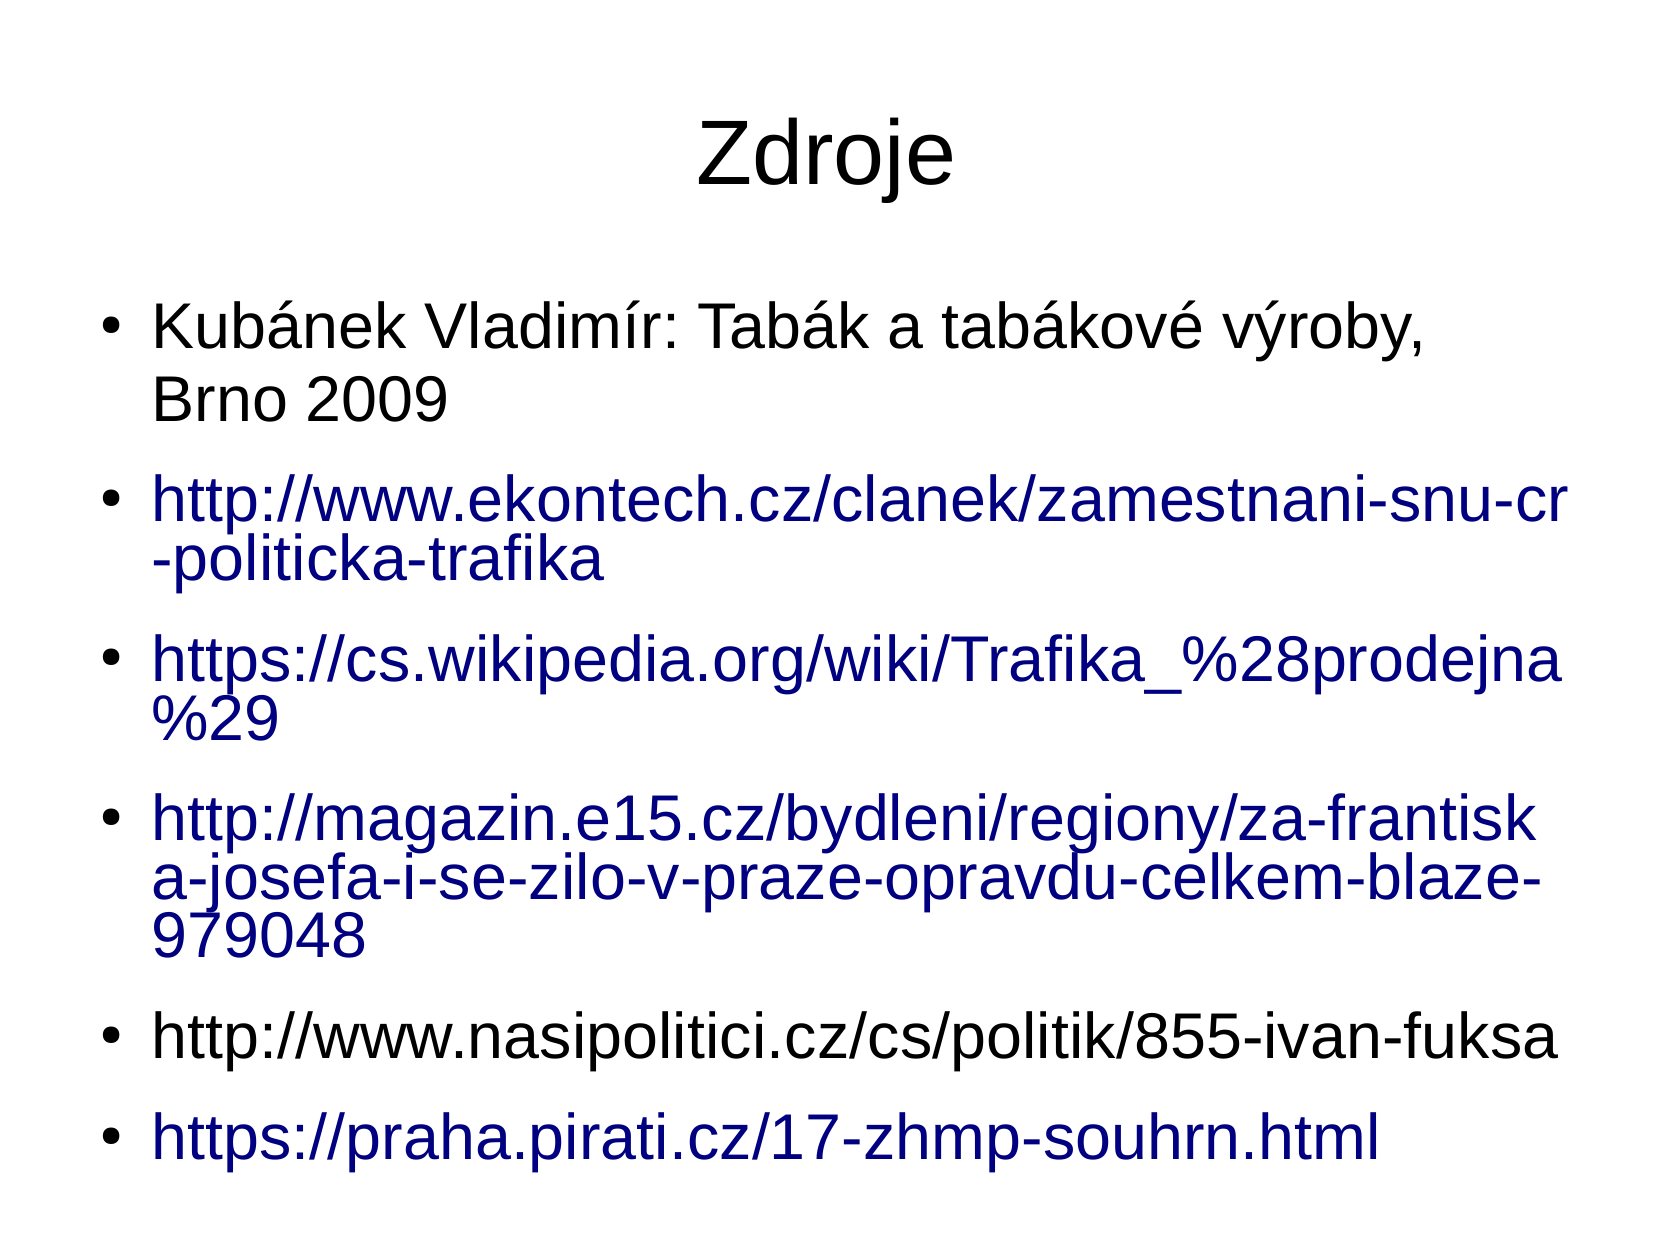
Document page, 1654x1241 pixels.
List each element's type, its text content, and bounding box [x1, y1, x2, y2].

list Kubánek Vladimír: Tabák a tabákové výroby, Brno 2009 http://www.ekontech.cz/clanek/zamestnani-snu-cr-politicka-trafika https://cs.wikipedia.org/wiki/Trafika_%28prodejna%29 http://magazin.e15.cz/bydleni/regiony/za-frantiska-josefa-i-se-zilo-v-praze-opravdu-celkem-blaze-979048 http://www.nasipolitici.cz/cs/politik/855-ivan-fuksa https://praha.pirati.cz/17-zhmp-souhrn.html [82, 290, 1571, 1010]
title Zdroje [82, 49, 1571, 257]
